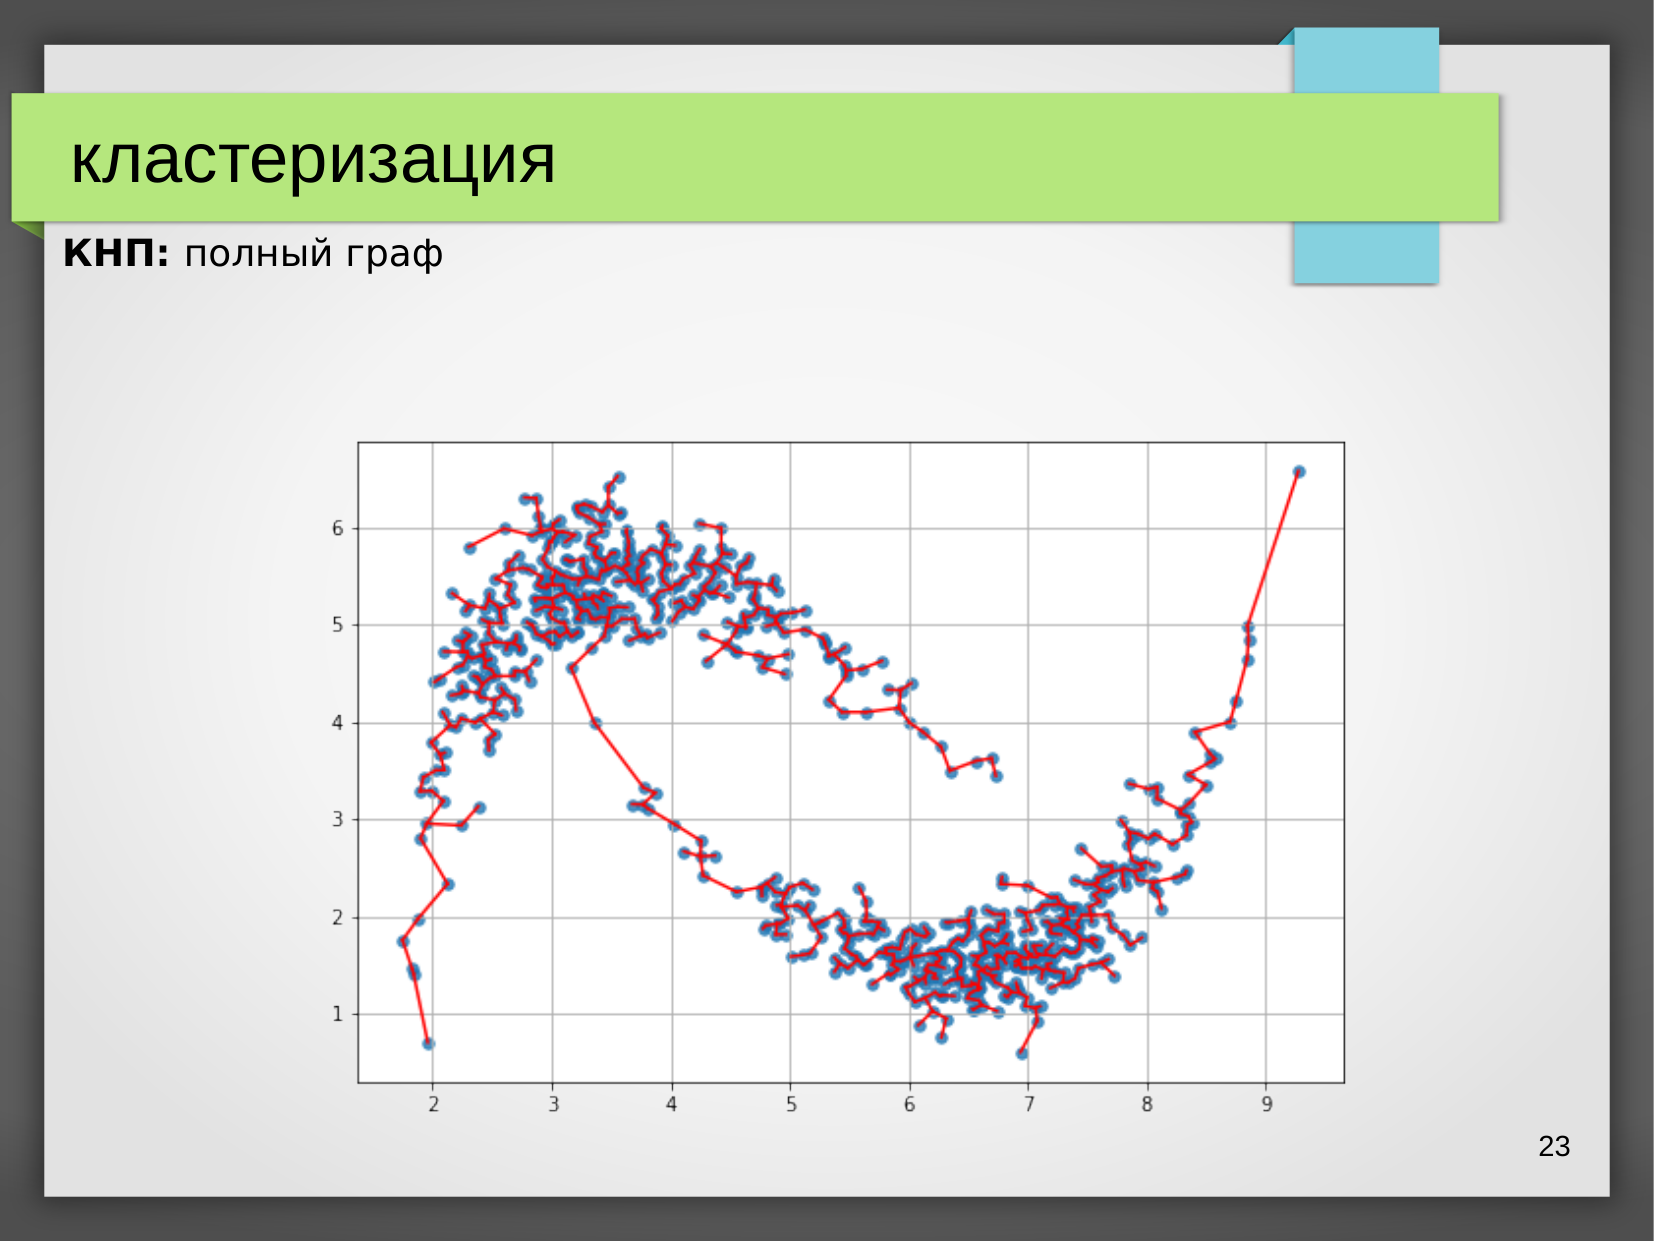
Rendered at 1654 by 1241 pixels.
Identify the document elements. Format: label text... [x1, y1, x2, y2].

title кластеризация [70, 118, 1205, 199]
text_box КНП: полный граф [47, 224, 1217, 283]
picture [0, 0, 1654, 1241]
